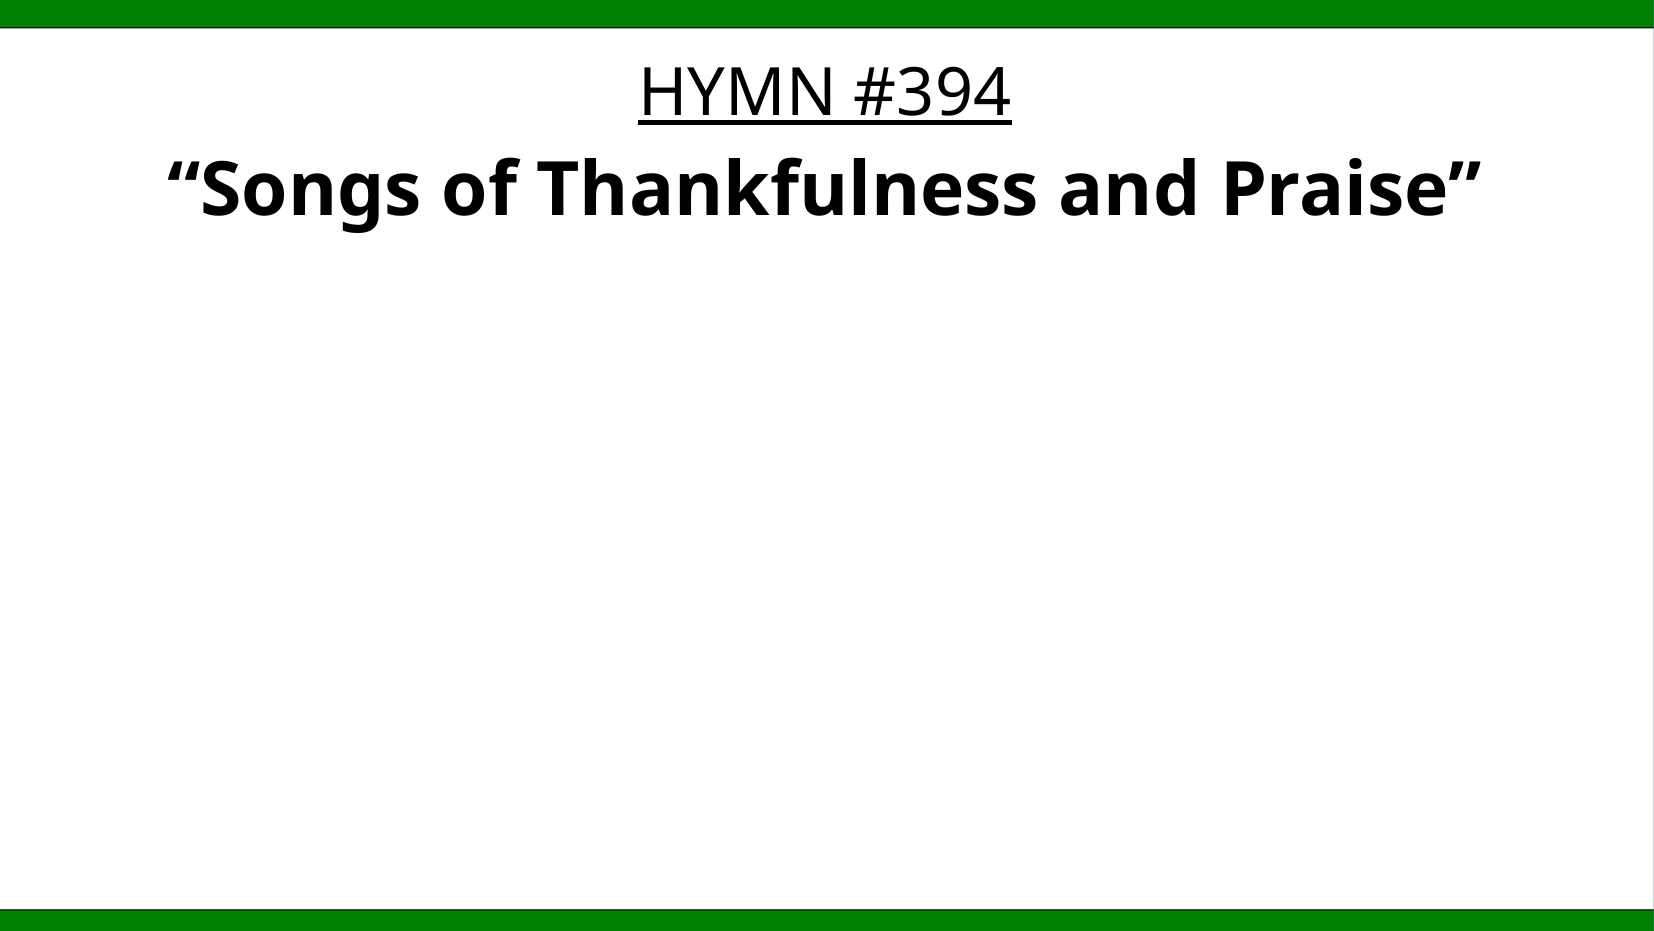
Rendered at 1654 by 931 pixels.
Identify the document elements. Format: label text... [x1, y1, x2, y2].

picture [0, 0, 1654, 931]
text_box HYMN #394 “Songs of Thankfulness and Praise” [90, 36, 1561, 241]
